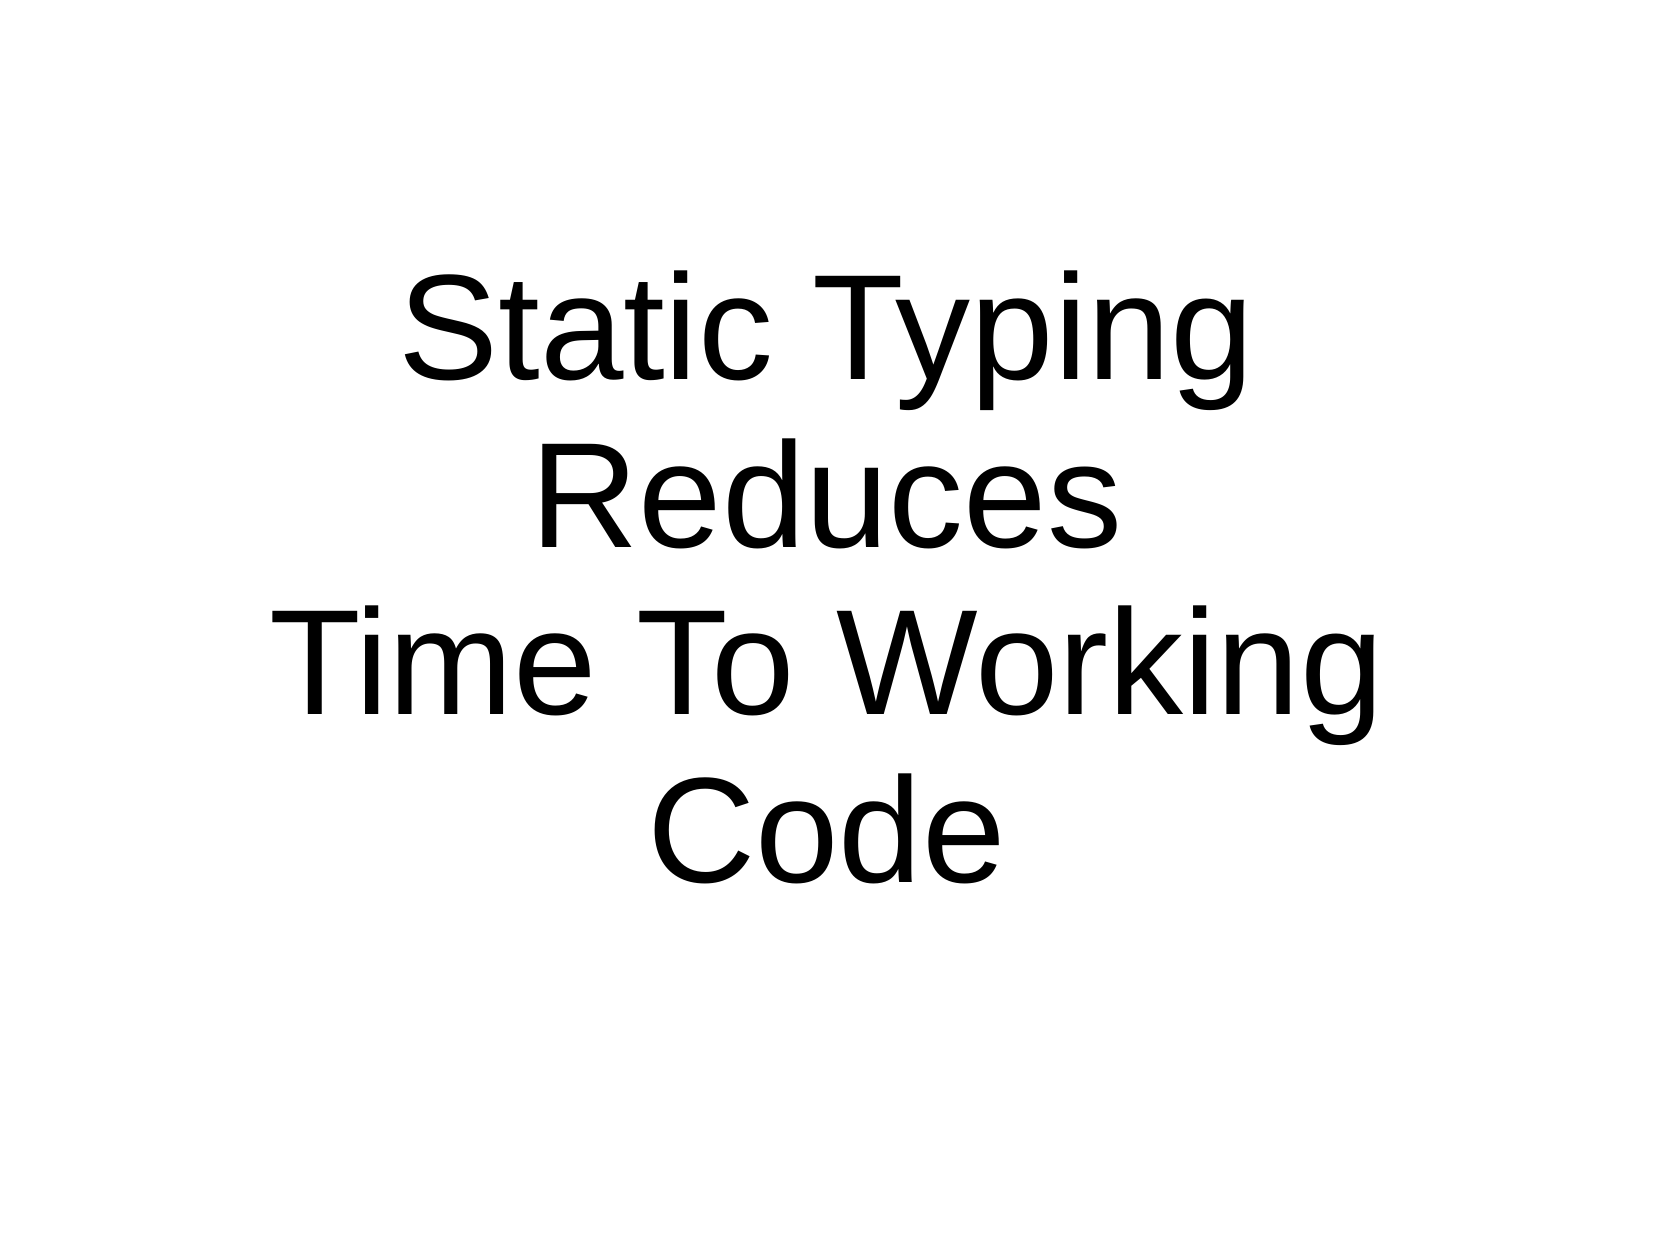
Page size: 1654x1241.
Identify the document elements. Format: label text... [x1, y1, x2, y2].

subtitle Static Typing Reduces Time To Working Code [82, 49, 1571, 1109]
